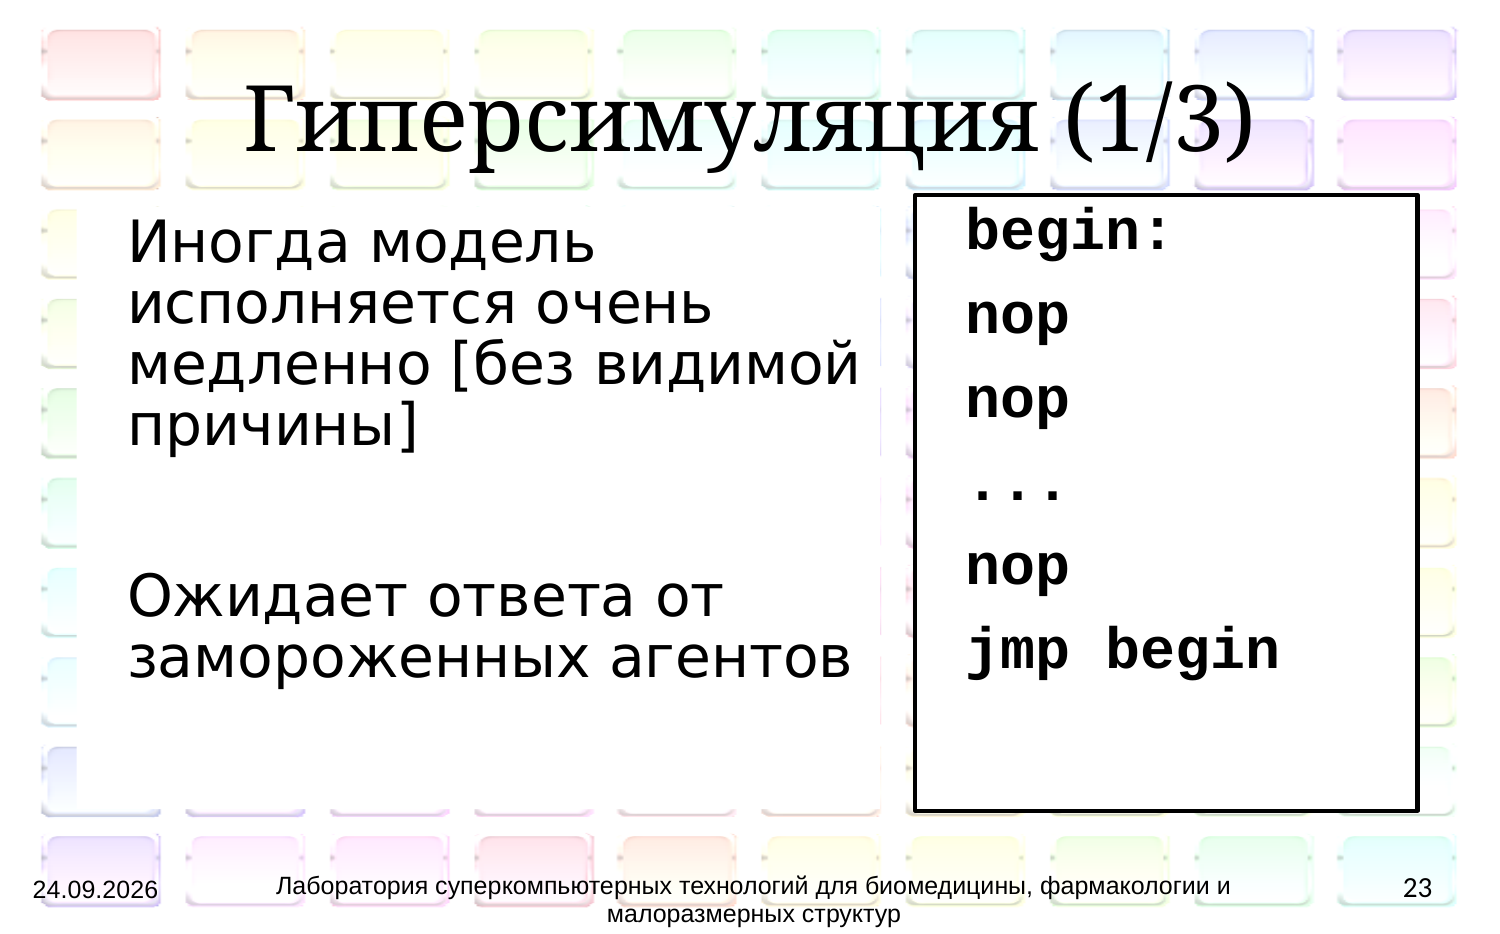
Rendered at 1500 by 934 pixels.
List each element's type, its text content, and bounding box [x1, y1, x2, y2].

text_box 25.10.2012 [17, 868, 184, 918]
text_box [1387, 868, 1473, 918]
text_box Лаборатория суперкомпьютерных технологий для биомедицины, фармакологии и малоразмерных структур [171, 864, 1338, 915]
title Гиперсимуляция (1/3) [75, 37, 1426, 193]
list begin: nop nop ... nop jmp begin [915, 194, 1418, 811]
list Иногда модель исполняется очень медленно [без видимой причины] Ожидает ответа от замороженных агентов [76, 206, 880, 810]
